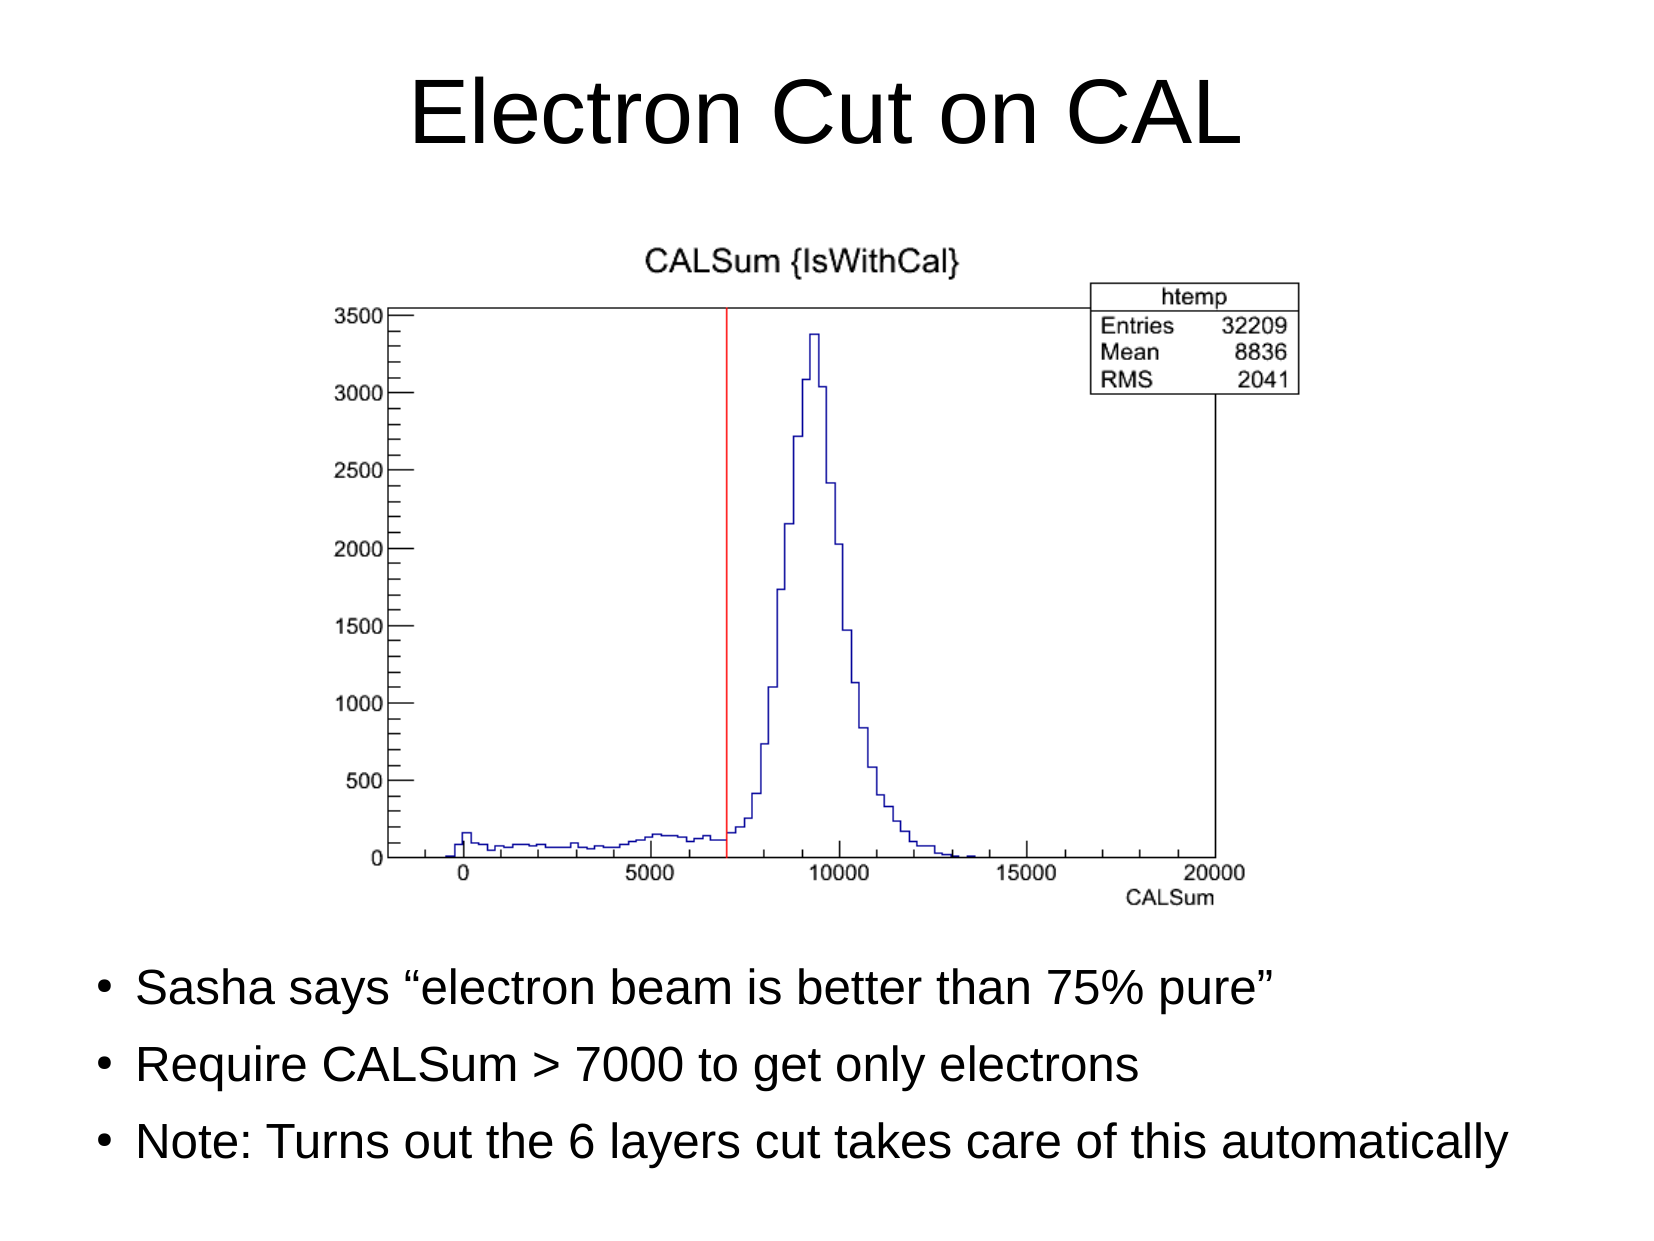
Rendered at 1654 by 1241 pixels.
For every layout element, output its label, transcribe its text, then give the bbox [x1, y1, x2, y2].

list Sasha says “electron beam is better than 75% pure” Require CALSum > 7000 to get only electrons Note: Turns out the 6 layers cut takes care of this automatically [82, 960, 1538, 1201]
title Electron Cut on CAL [82, 8, 1571, 216]
picture [285, 239, 1319, 927]
